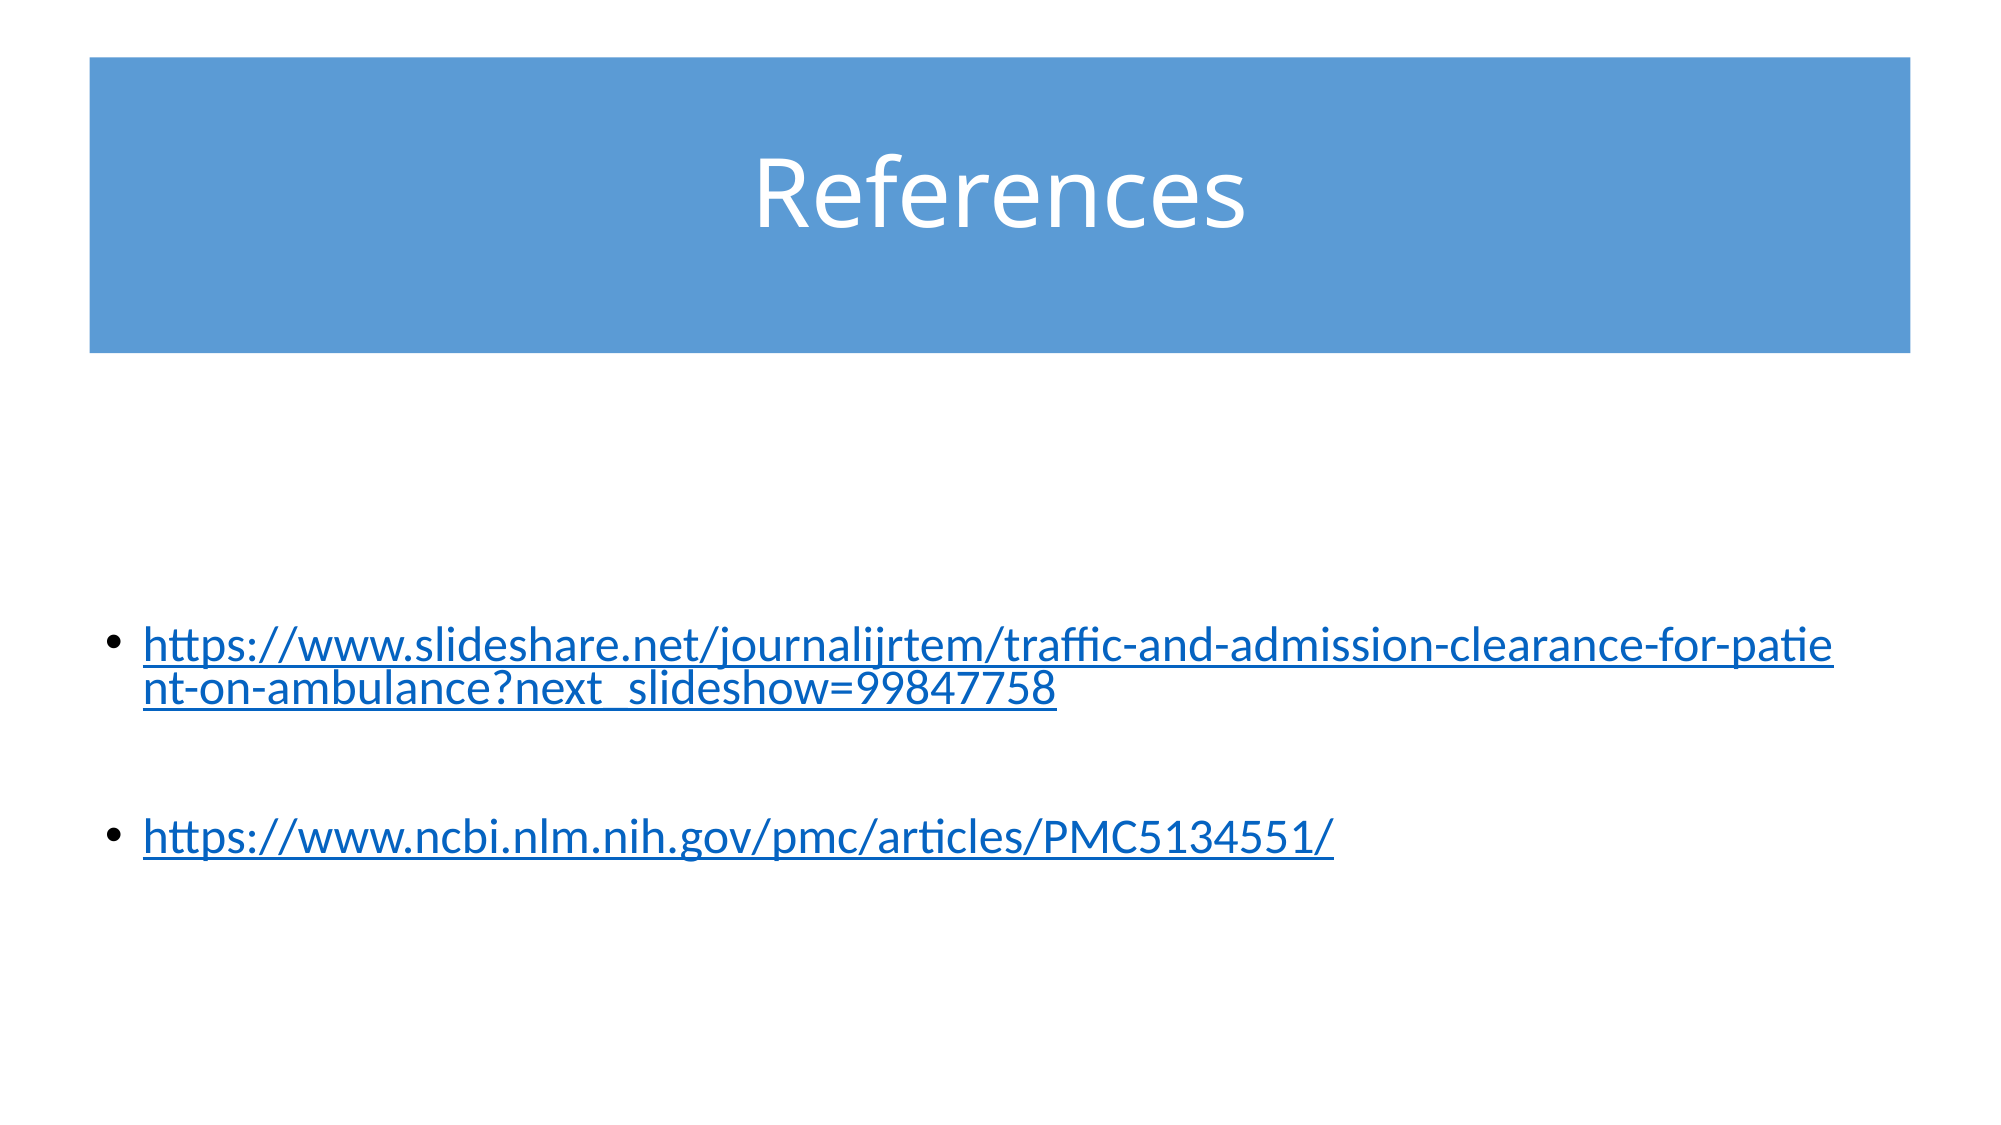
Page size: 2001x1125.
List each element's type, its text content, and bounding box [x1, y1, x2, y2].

text_box [89, 57, 1911, 354]
title References [137, 87, 1863, 305]
list https://www.slideshare.net/journalijrtem/traffic-and-admission-clearance-for-patient-on-ambulance?next_slideshow=99847758 https://www.ncbi.nlm.nih.gov/pmc/articles/PMC5134551/ [90, 389, 1860, 1125]
